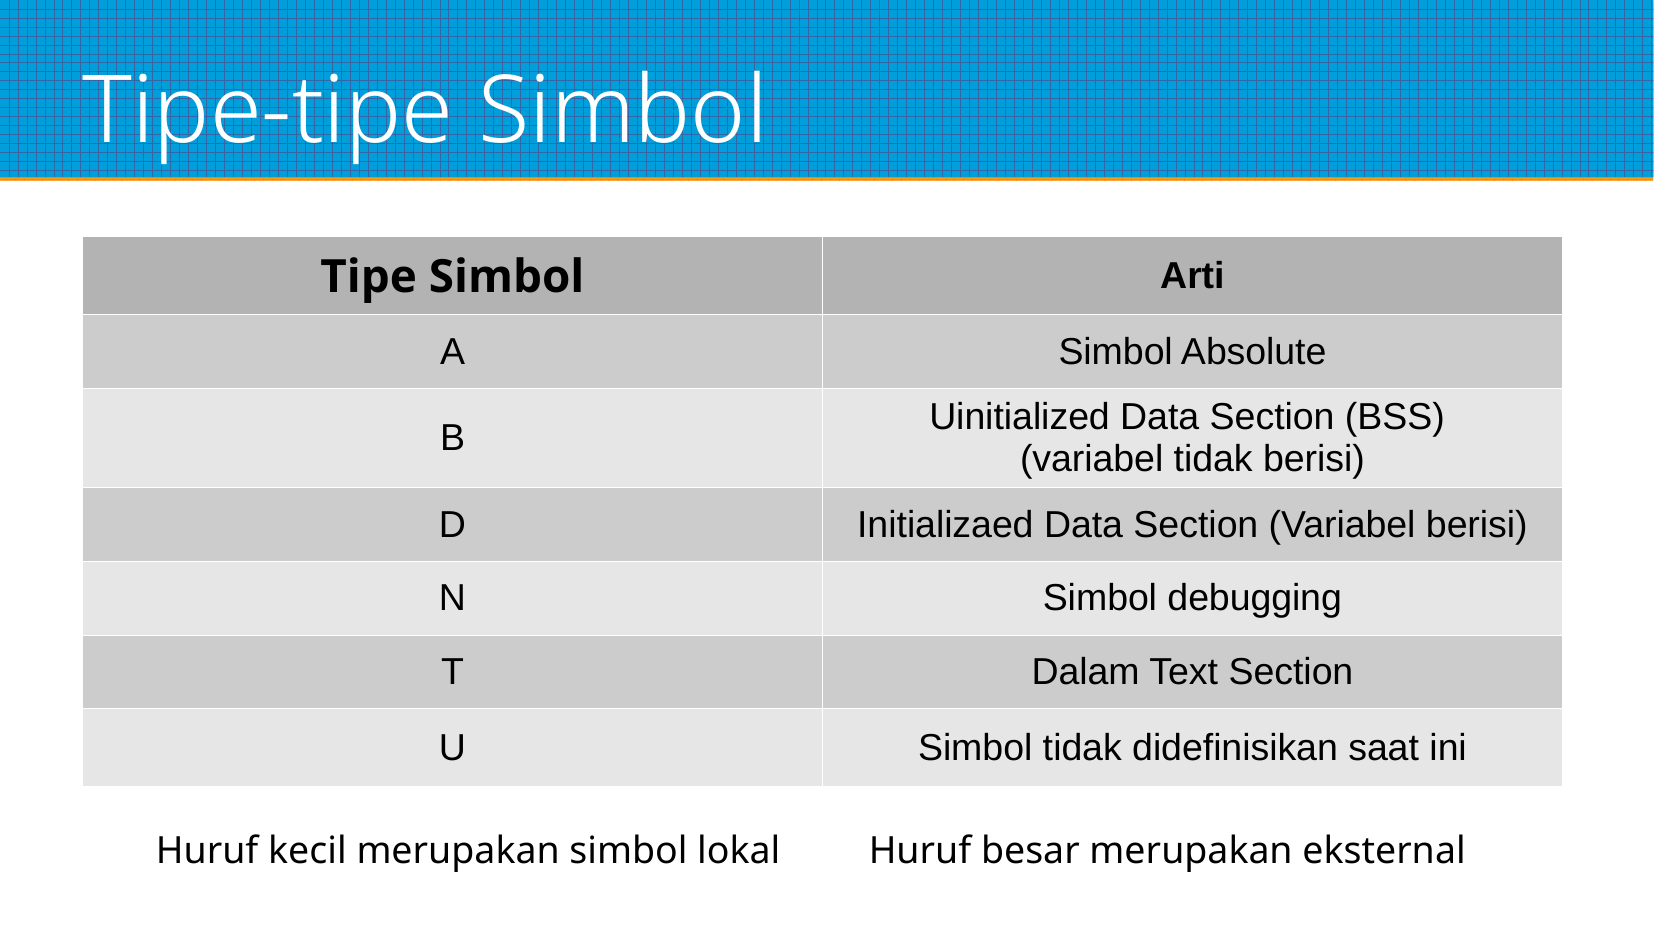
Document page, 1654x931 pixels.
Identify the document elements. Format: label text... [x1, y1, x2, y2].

title Tipe-tipe Simbol [82, 14, 1571, 171]
table_cell Simbol Absolute [823, 315, 1562, 388]
table_header Tipe Simbol [83, 237, 822, 314]
table_cell D [83, 488, 822, 561]
table_cell U [83, 709, 822, 786]
table_cell Initializaed Data Section (Variabel berisi) [823, 488, 1562, 561]
text_box Huruf besar merupakan eksternal [862, 817, 1473, 881]
table_header Arti [823, 237, 1562, 314]
table_cell N [83, 562, 822, 635]
table_cell A [83, 315, 822, 388]
table_cell Simbol tidak didefinisikan saat ini [823, 709, 1562, 786]
table_cell Simbol debugging [823, 562, 1562, 635]
table_cell T [83, 636, 822, 708]
text_box Huruf kecil merupakan simbol lokal [150, 817, 788, 881]
table_cell Dalam Text Section [823, 636, 1562, 708]
table_cell Uinitialized Data Section (BSS) (variabel tidak berisi) [823, 389, 1562, 487]
table_cell B [83, 389, 822, 487]
